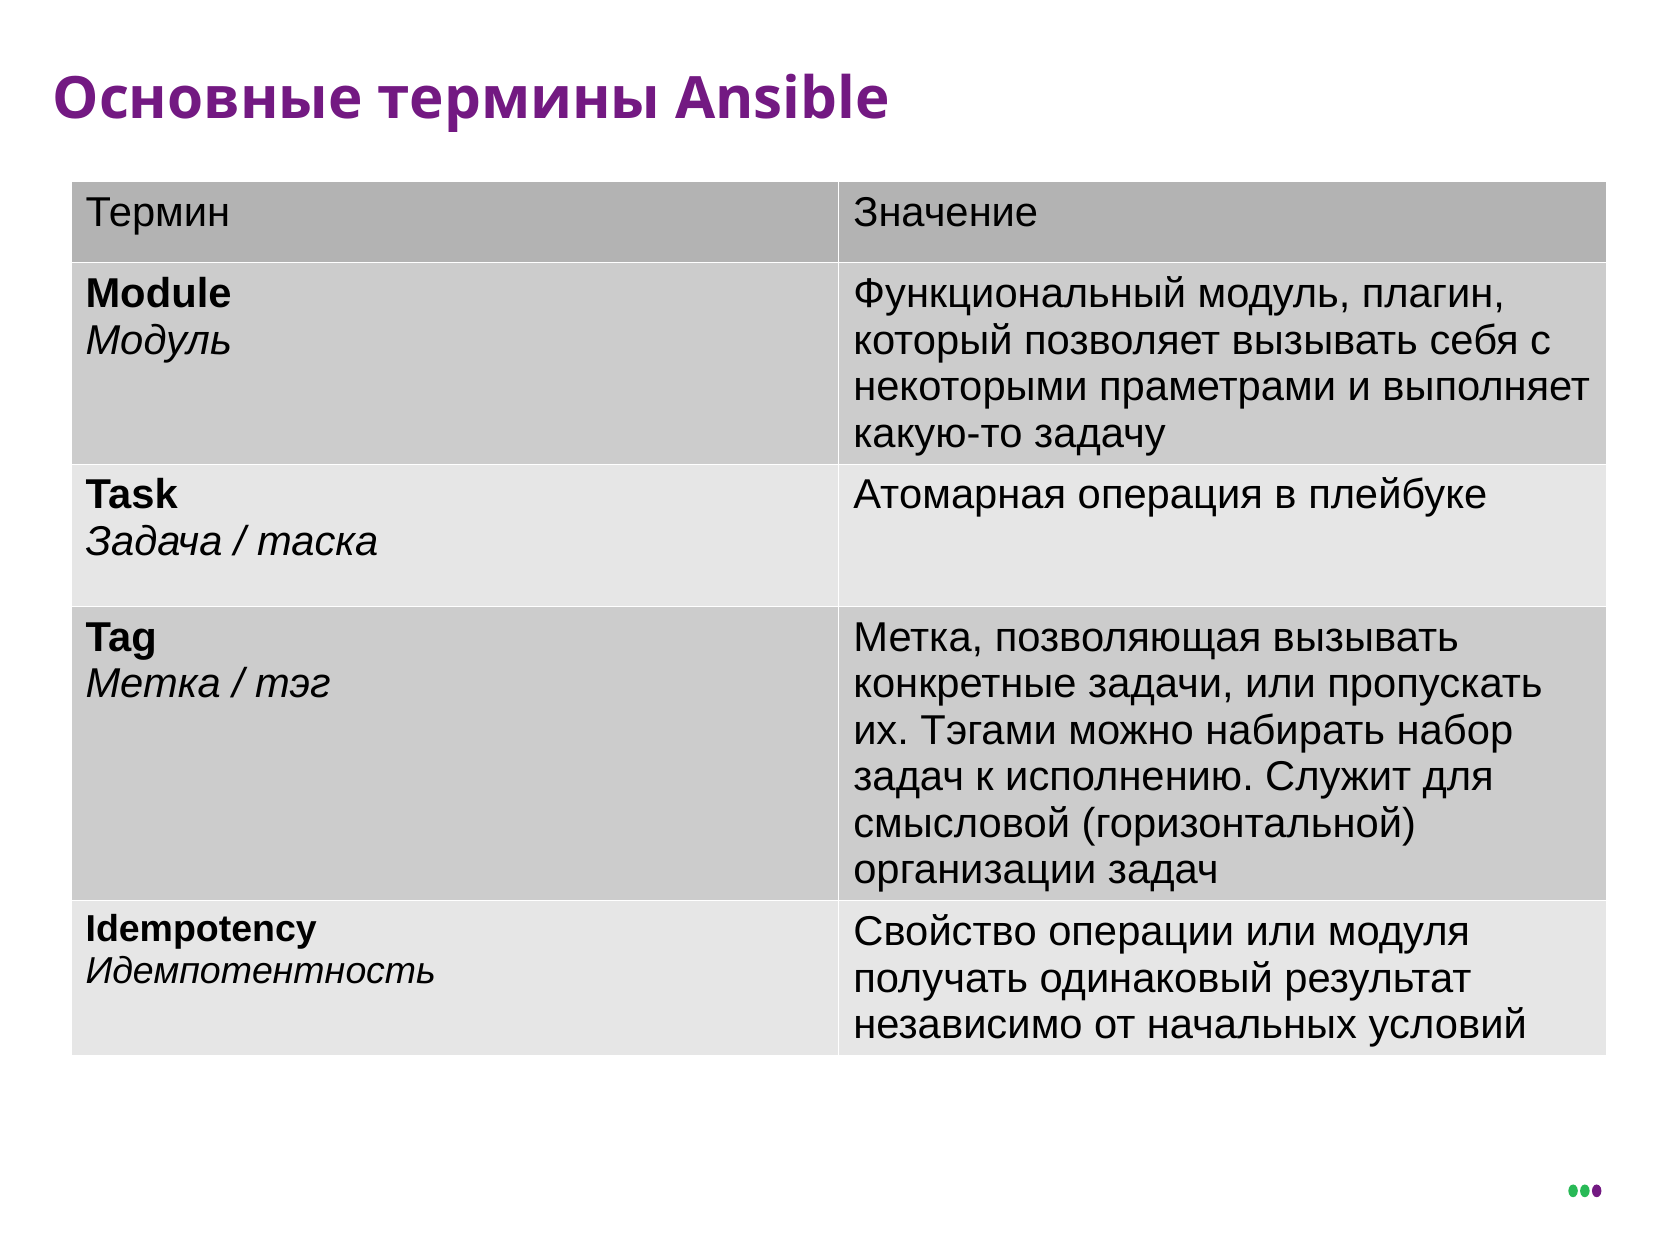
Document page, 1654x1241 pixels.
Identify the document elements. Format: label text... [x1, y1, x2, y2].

table_cell Свойство операции или модуля получать одинаковый результат независимо от начальных условий [839, 901, 1606, 1055]
table_cell Метка, позволяющая вызывать конкретные задачи, или пропускать их. Тэгами можно набирать набор задач к исполнению. Служит для смысловой (горизонтальной) организации задач [839, 607, 1606, 900]
table_header Значение [839, 182, 1606, 262]
table_header Термин [72, 182, 838, 262]
table_cell Tag Метка / тэг [72, 607, 838, 900]
title Основные термины Ansible [52, 60, 1618, 203]
table_cell Атомарная операция в плейбуке [839, 465, 1606, 606]
table_cell Task Задача / таска [72, 465, 838, 606]
table_cell Idempotency Идемпотентность [72, 901, 838, 1055]
table_cell Module Модуль [72, 263, 838, 464]
table_cell Функциональный модуль, плагин, который позволяет вызывать себя с некоторыми праметрами и выполняет какую-то задачу [839, 263, 1606, 464]
